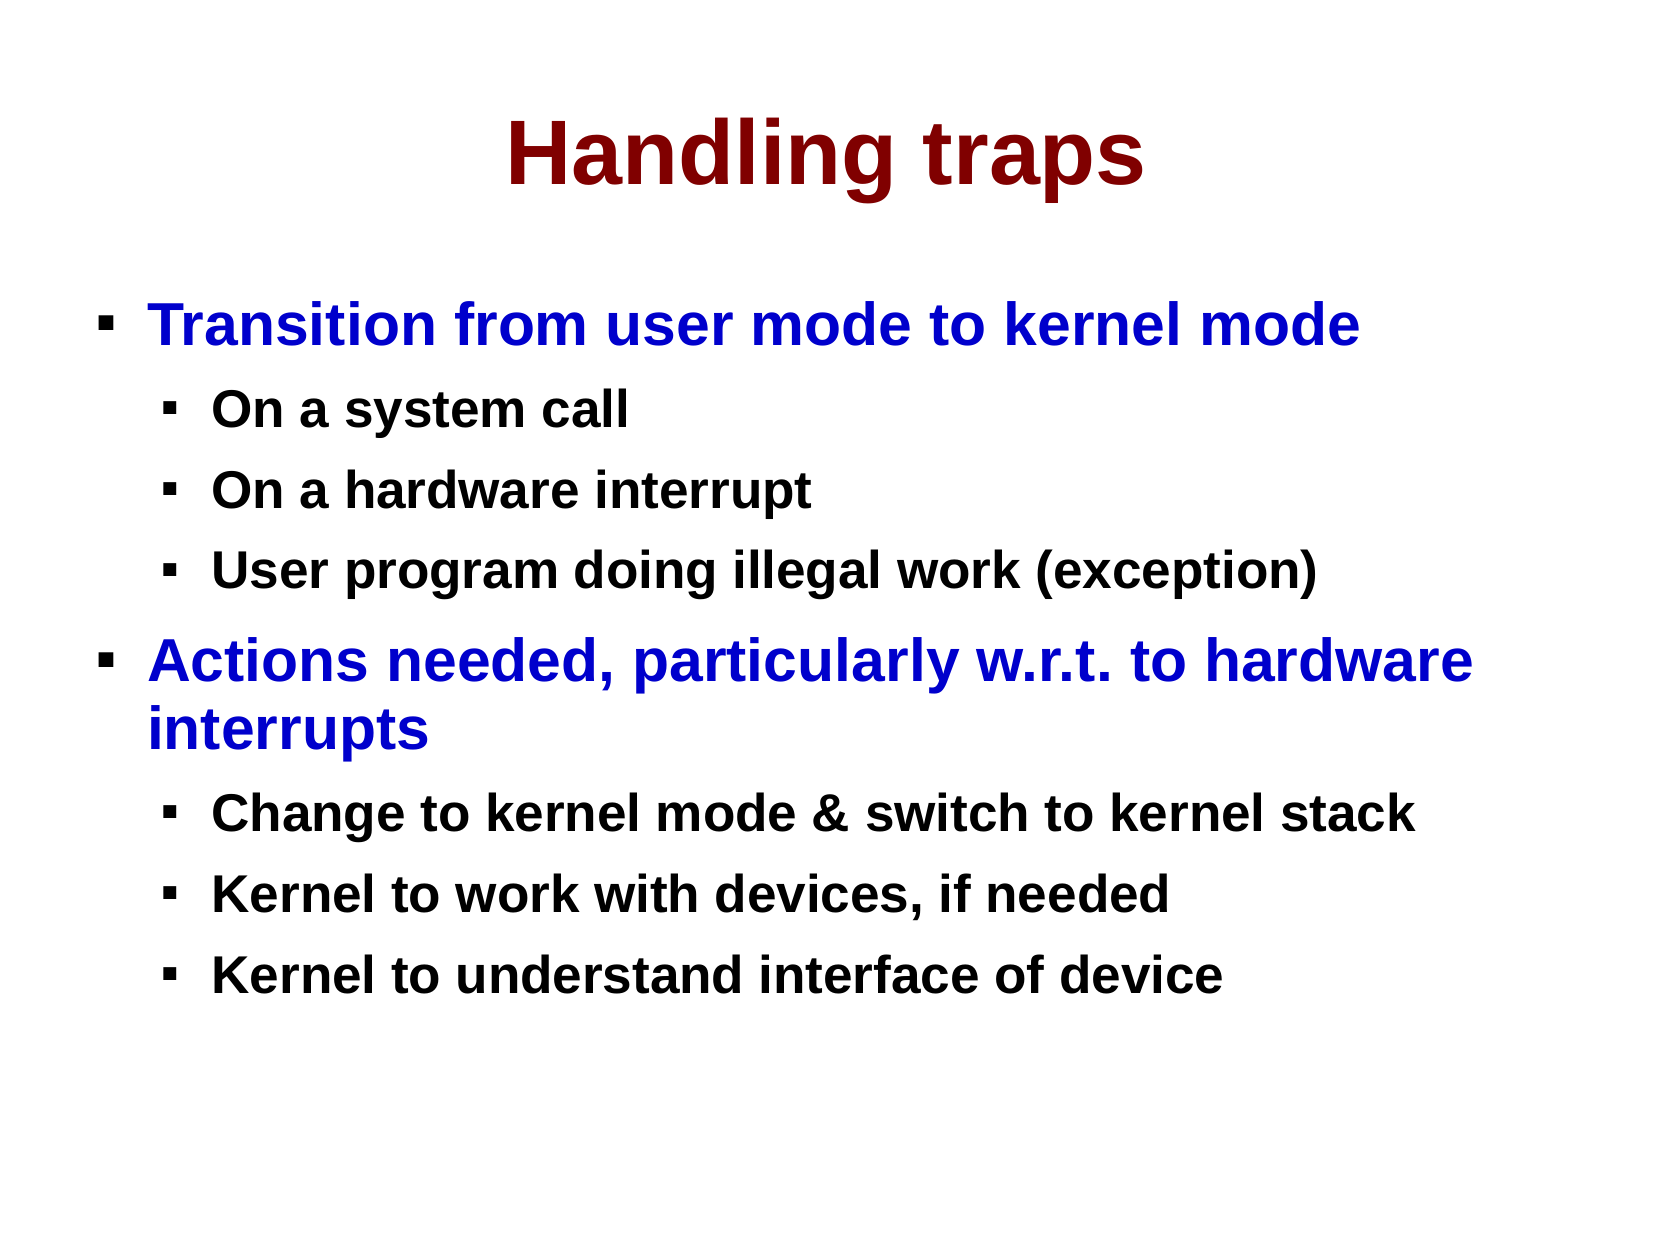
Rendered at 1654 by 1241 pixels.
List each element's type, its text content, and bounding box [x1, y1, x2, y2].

list Transition from user mode to kernel mode On a system call On a hardware interrupt User program doing illegal work (exception) Actions needed, particularly w.r.t. to hardware interrupts Change to kernel mode & switch to kernel stack Kernel to work with devices, if needed Kernel to understand interface of device [82, 290, 1571, 1010]
title Handling traps [82, 49, 1571, 257]
